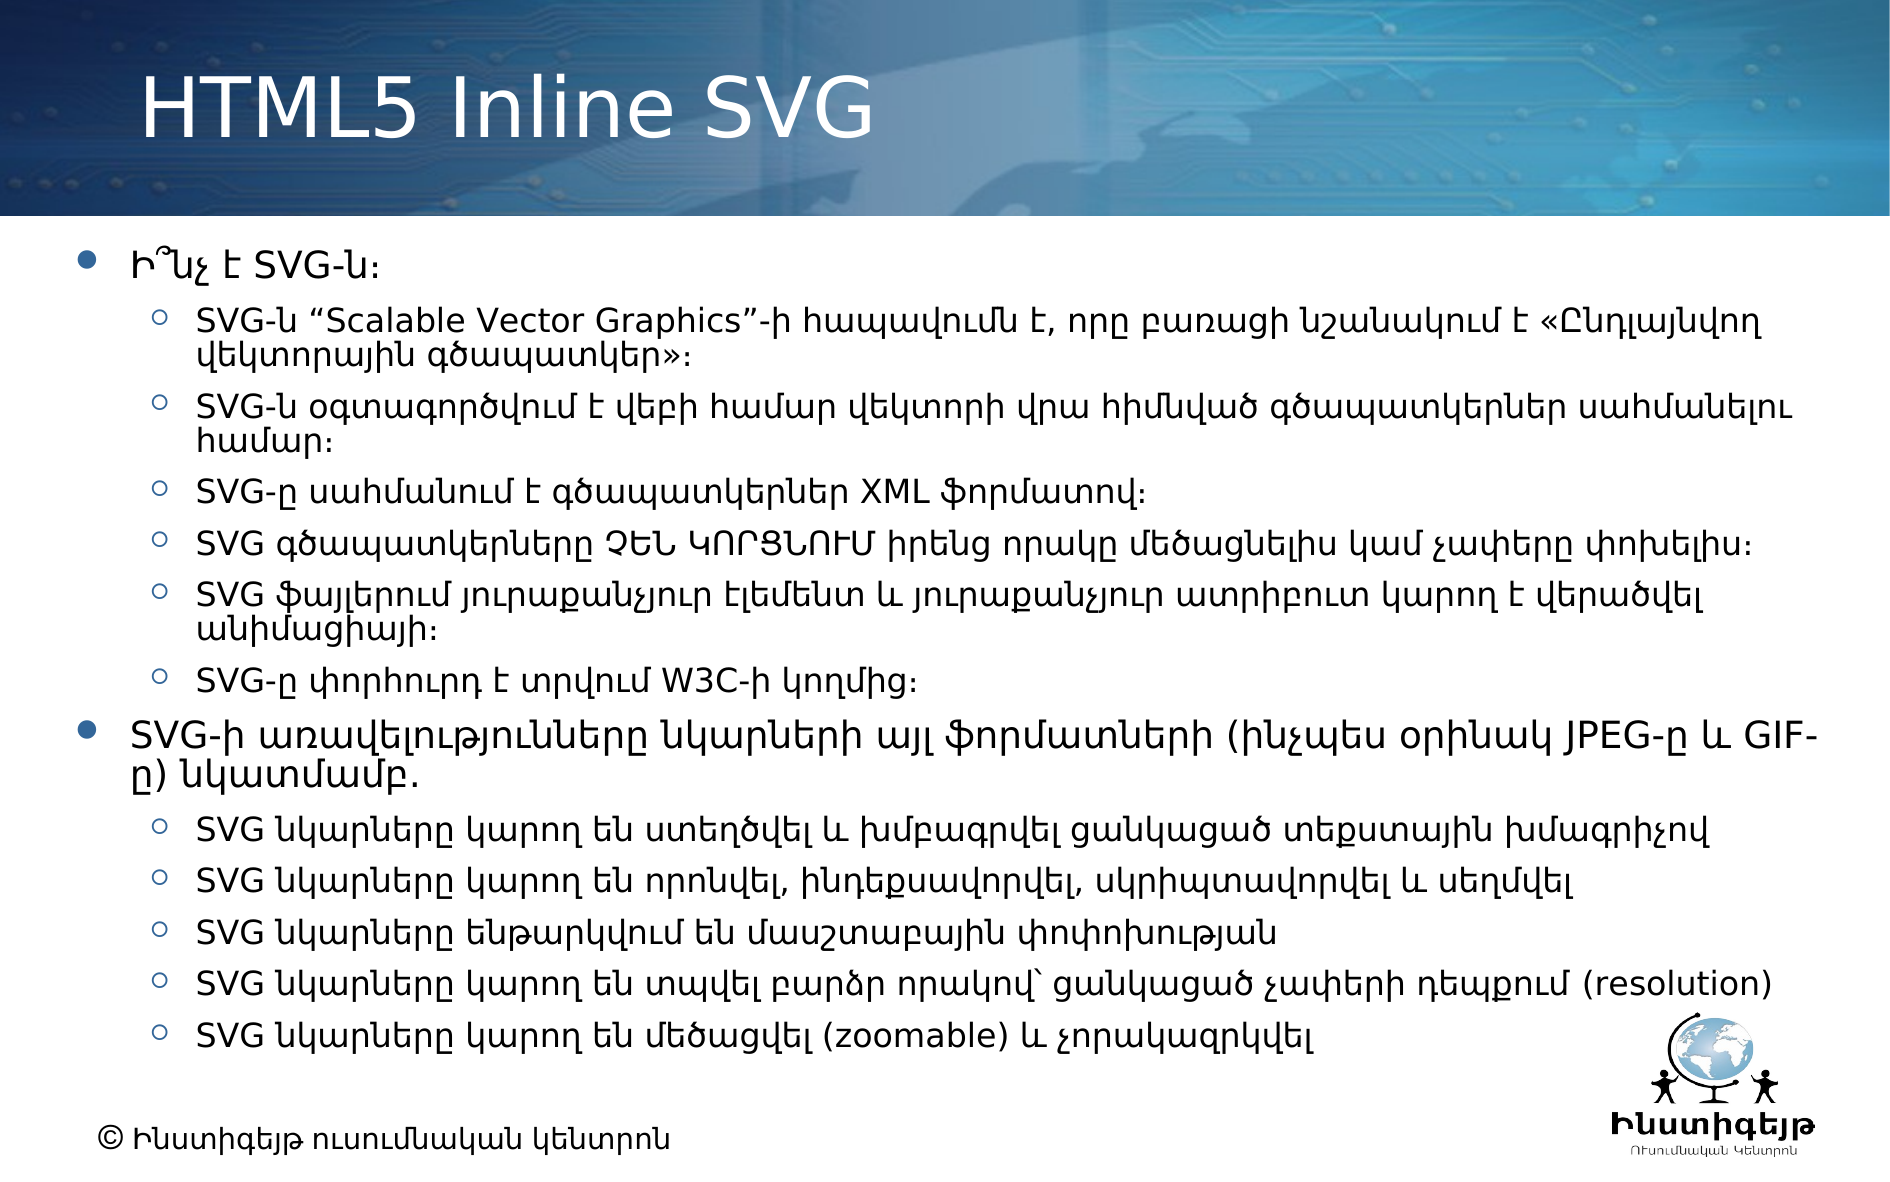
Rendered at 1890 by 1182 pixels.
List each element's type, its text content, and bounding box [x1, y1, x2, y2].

picture [0, 0, 1890, 216]
text_box HTML5 Inline SVG [138, 82, 1801, 86]
picture [1612, 1012, 1815, 1157]
list Ի՞նչ է SVG-ն։ SVG-ն “Scalable Vector Graphics”-ի հապավումն է, որը բառացի նշանակում է «Ընդլայնվող վեկտորային գծապատկեր»։ SVG-ն օգտագործվում է վեբի համար վեկտորի վրա հիմնված գծապատկերներ սահմանելու համար։ SVG-ը սահմանում է գծապատկերներ XML ֆորմատով։ SVG գծապատկերները ՉԵՆ ԿՈՐՑՆՈՒՄ իրենց որակը մեծացնելիս կամ չափերը փոխելիս։ SVG ֆայլերում յուրաքանչյուր էլեմենտ և յուրաքանչյուր ատրիբուտ կարող է վերածվել անիմացիայի։ SVG-ը փորհուրդ է տրվում W3C-ի կողմից։ SVG-ի առավելությունները նկարների այլ ֆորմատների (ինչպես օրինակ JPEG-ը և GIF-ը) նկատմամբ․ SVG նկարները կարող են ստեղծվել և խմբագրվել ցանկացած տեքստային խմագրիչով SVG նկարները կարող են որոնվել, ինդեքսավորվել, սկրիպտավորվել և սեղմվել SVG նկարները ենթարկվում են մասշտաբային փոփոխության SVG նկարները կարող են տպվել բարձր որակով՝ ցանկացած չափերի դեպքում (resolution) SVG նկարները կարող են մեծացվել (zoomable) և չորակազրկվել [75, 247, 1838, 274]
